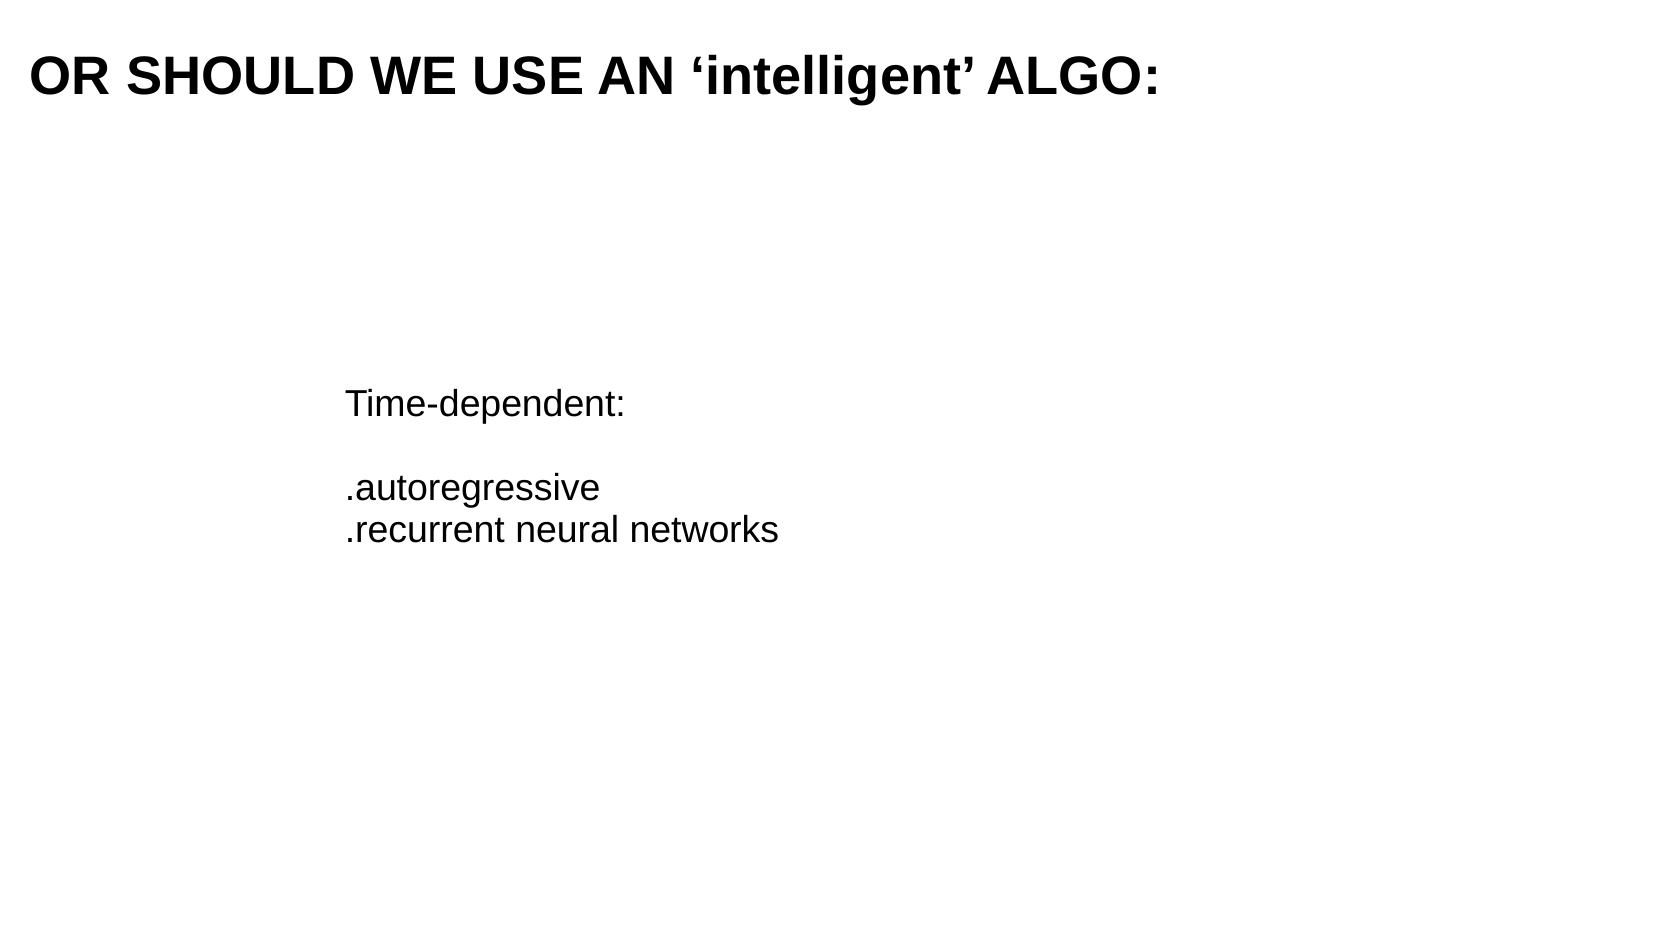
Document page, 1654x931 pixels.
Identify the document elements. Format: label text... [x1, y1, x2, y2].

text_box OR SHOULD WE USE AN ‘intelligent’ ALGO: [15, 37, 1636, 160]
text_box Time-dependent: .autoregressive .recurrent neural networks [330, 375, 1006, 558]
